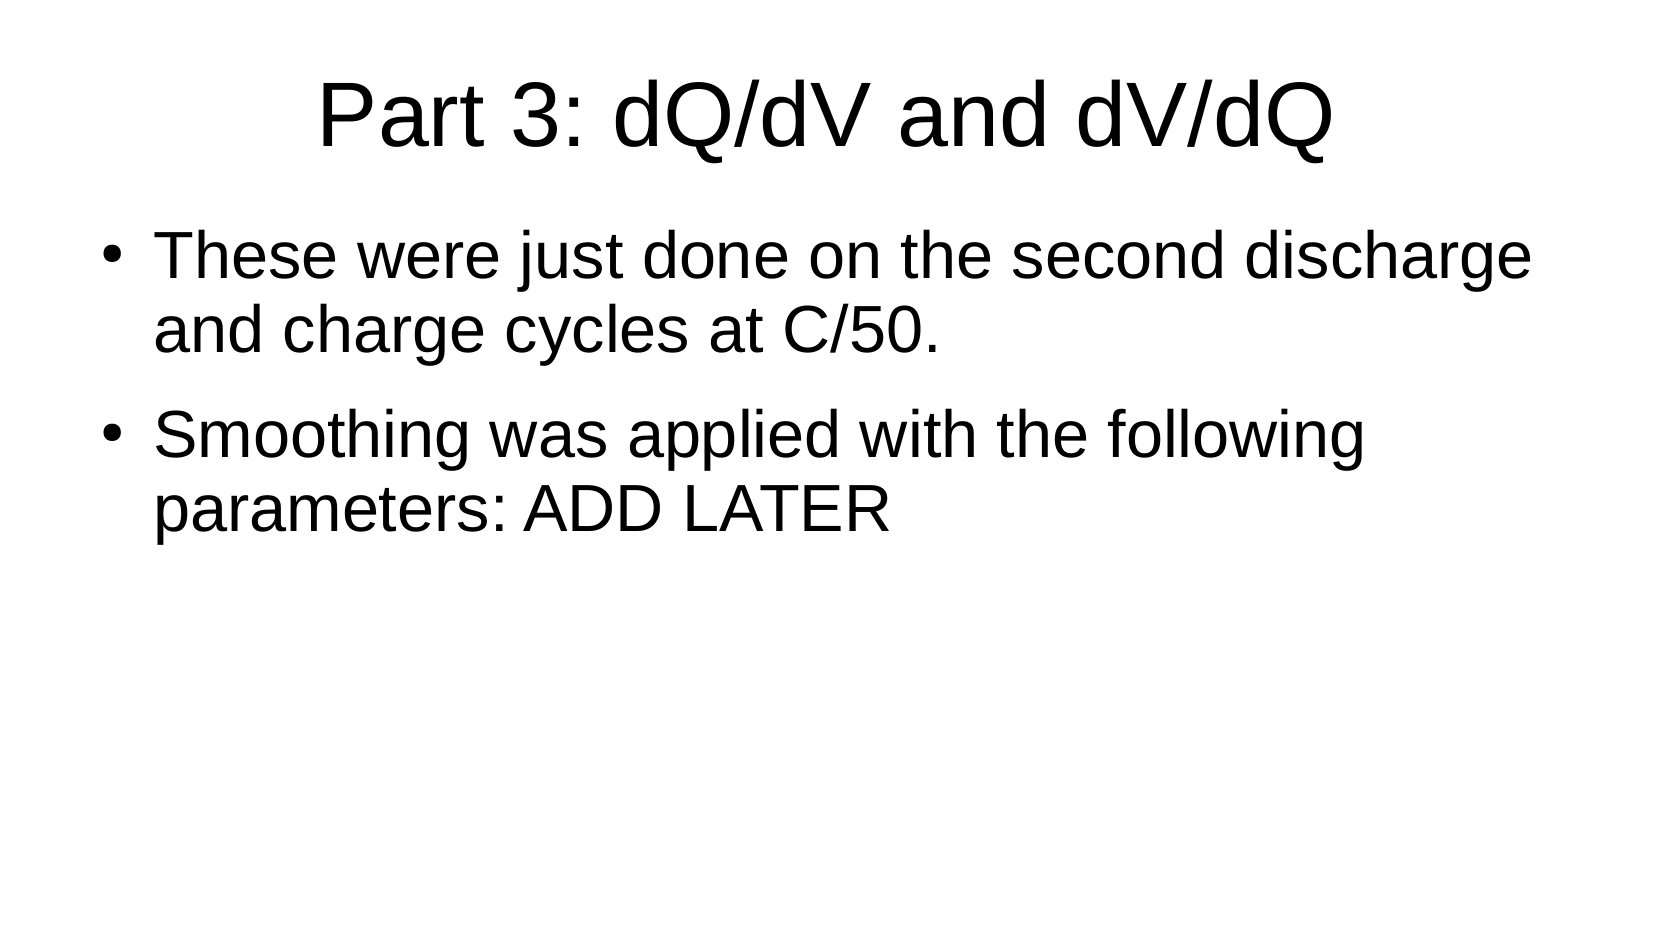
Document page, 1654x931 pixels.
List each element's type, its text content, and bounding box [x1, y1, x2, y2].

list These were just done on the second discharge and charge cycles at C/50. Smoothing was applied with the following parameters: ADD LATER [82, 217, 1571, 758]
title Part 3: dQ/dV and dV/dQ [82, 37, 1571, 193]
